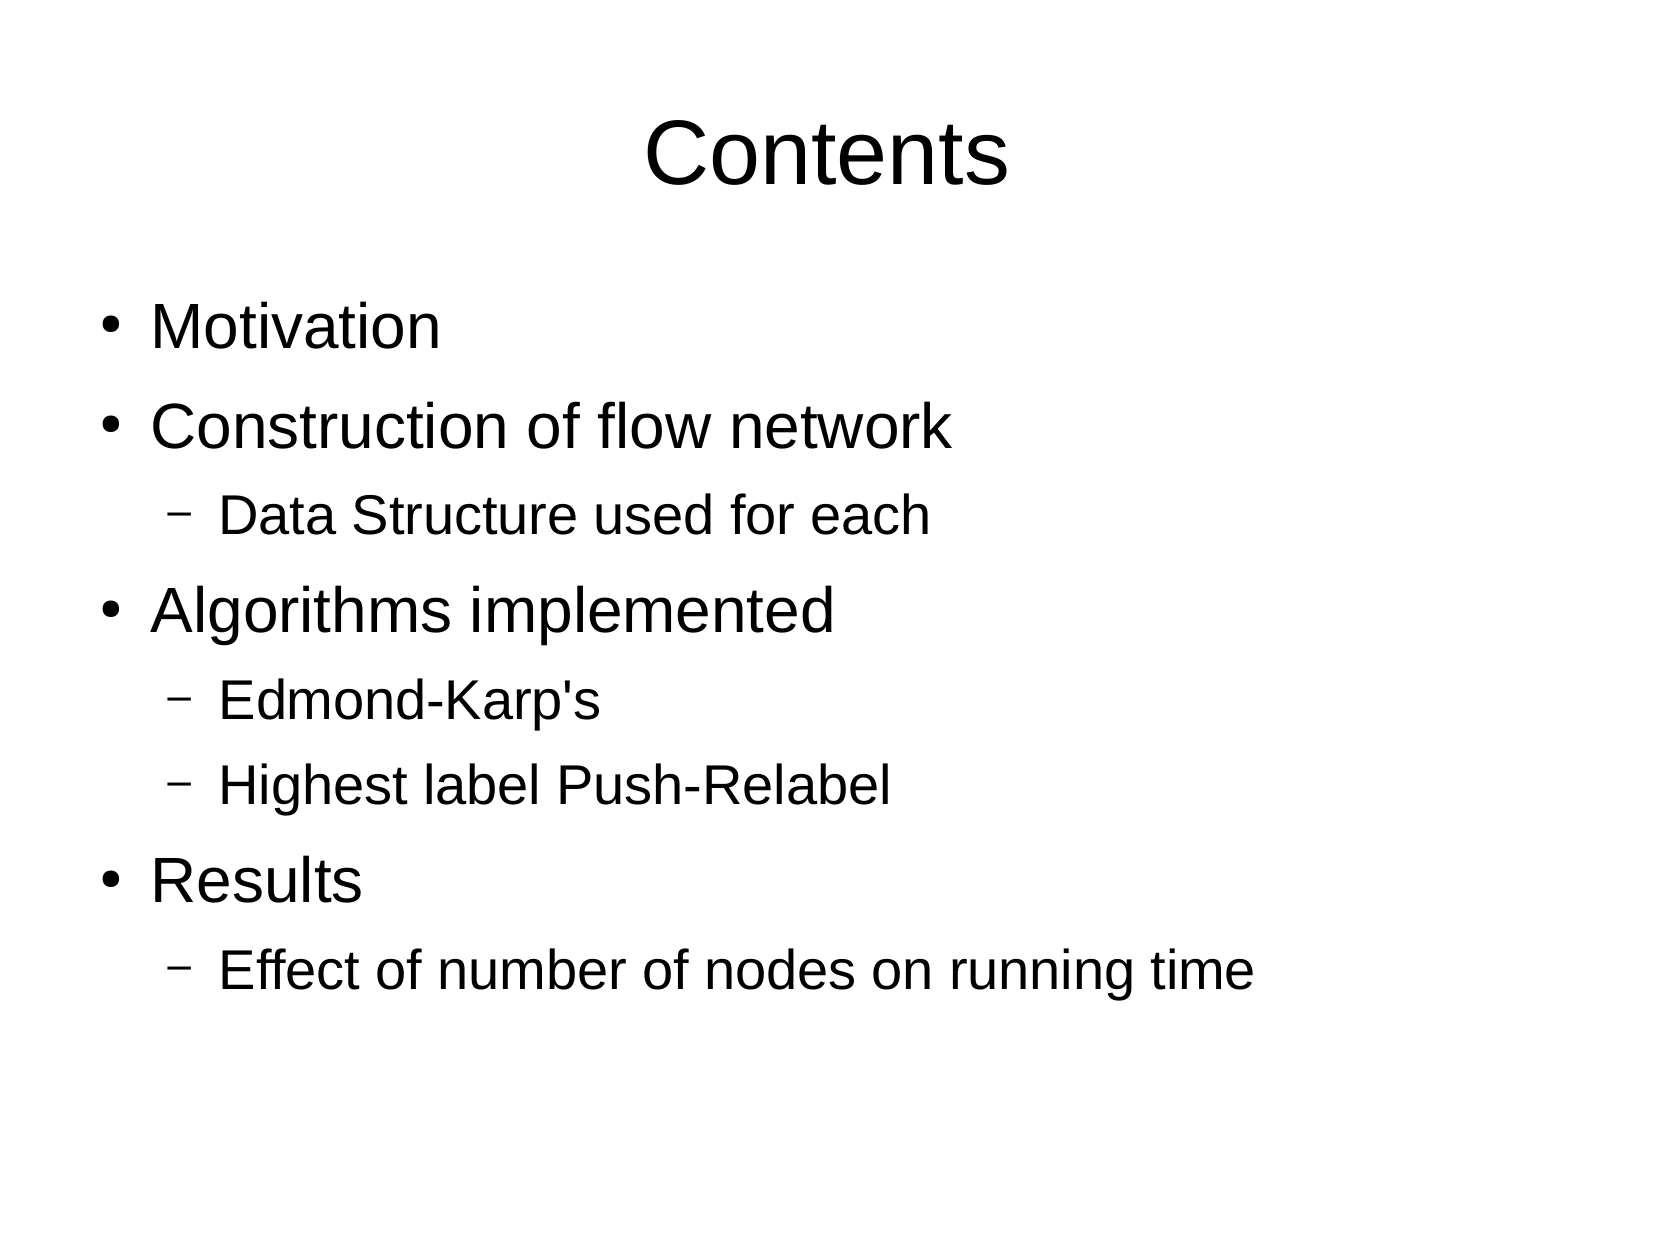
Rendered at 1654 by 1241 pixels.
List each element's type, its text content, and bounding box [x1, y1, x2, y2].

title Contents [82, 49, 1571, 257]
list Motivation Construction of flow network Data Structure used for each Algorithms implemented Edmond-Karp's Highest label Push-Relabel Results Effect of number of nodes on running time [82, 290, 1571, 1010]
